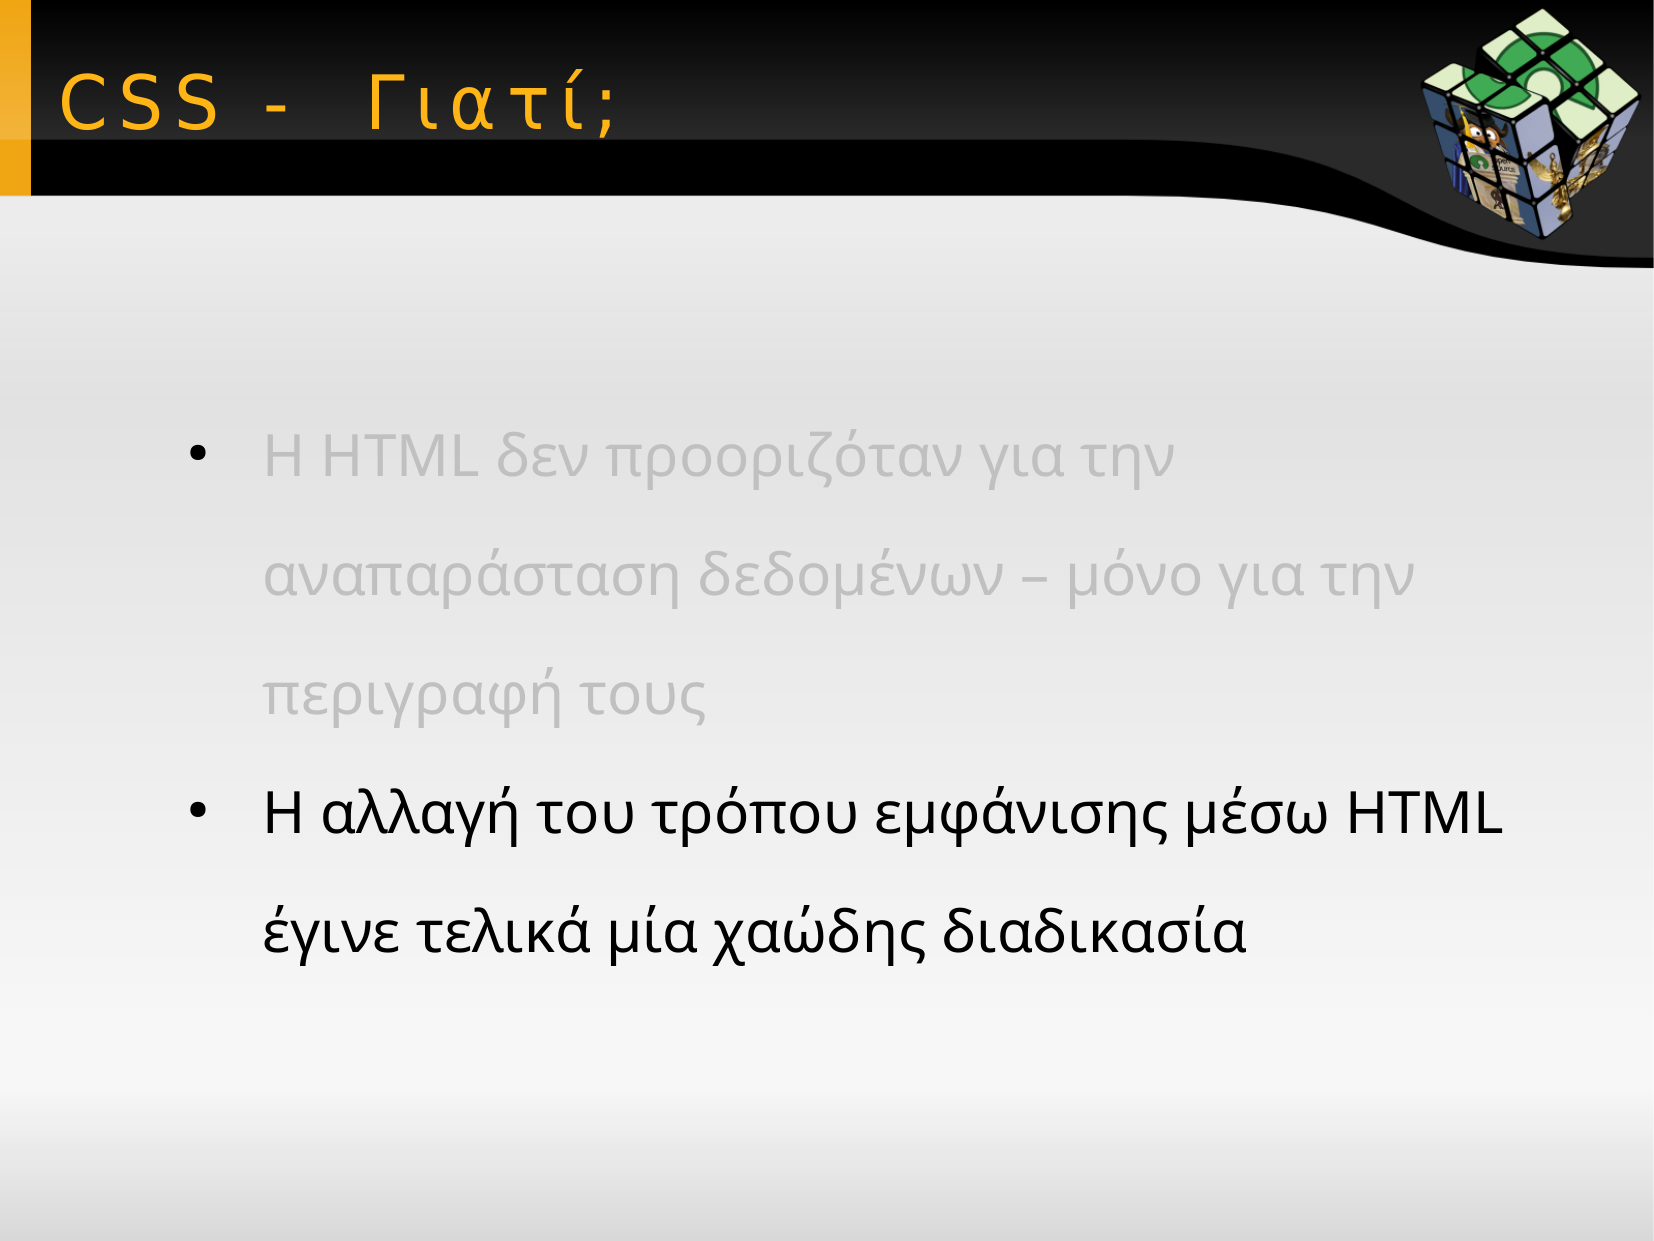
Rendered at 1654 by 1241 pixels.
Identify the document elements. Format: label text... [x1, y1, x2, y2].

picture [0, 0, 1654, 1241]
title CSS - Γιατί; [59, 29, 1270, 178]
subtitle Η HTML δεν προοριζόταν για την αναπαράσταση δεδομένων – μόνο για την περιγραφή τους Η αλλαγή του τρόπου εμφάνισης μέσω HTML έγινε τελικά μία χαώδης διαδικασία [187, 375, 1534, 1080]
